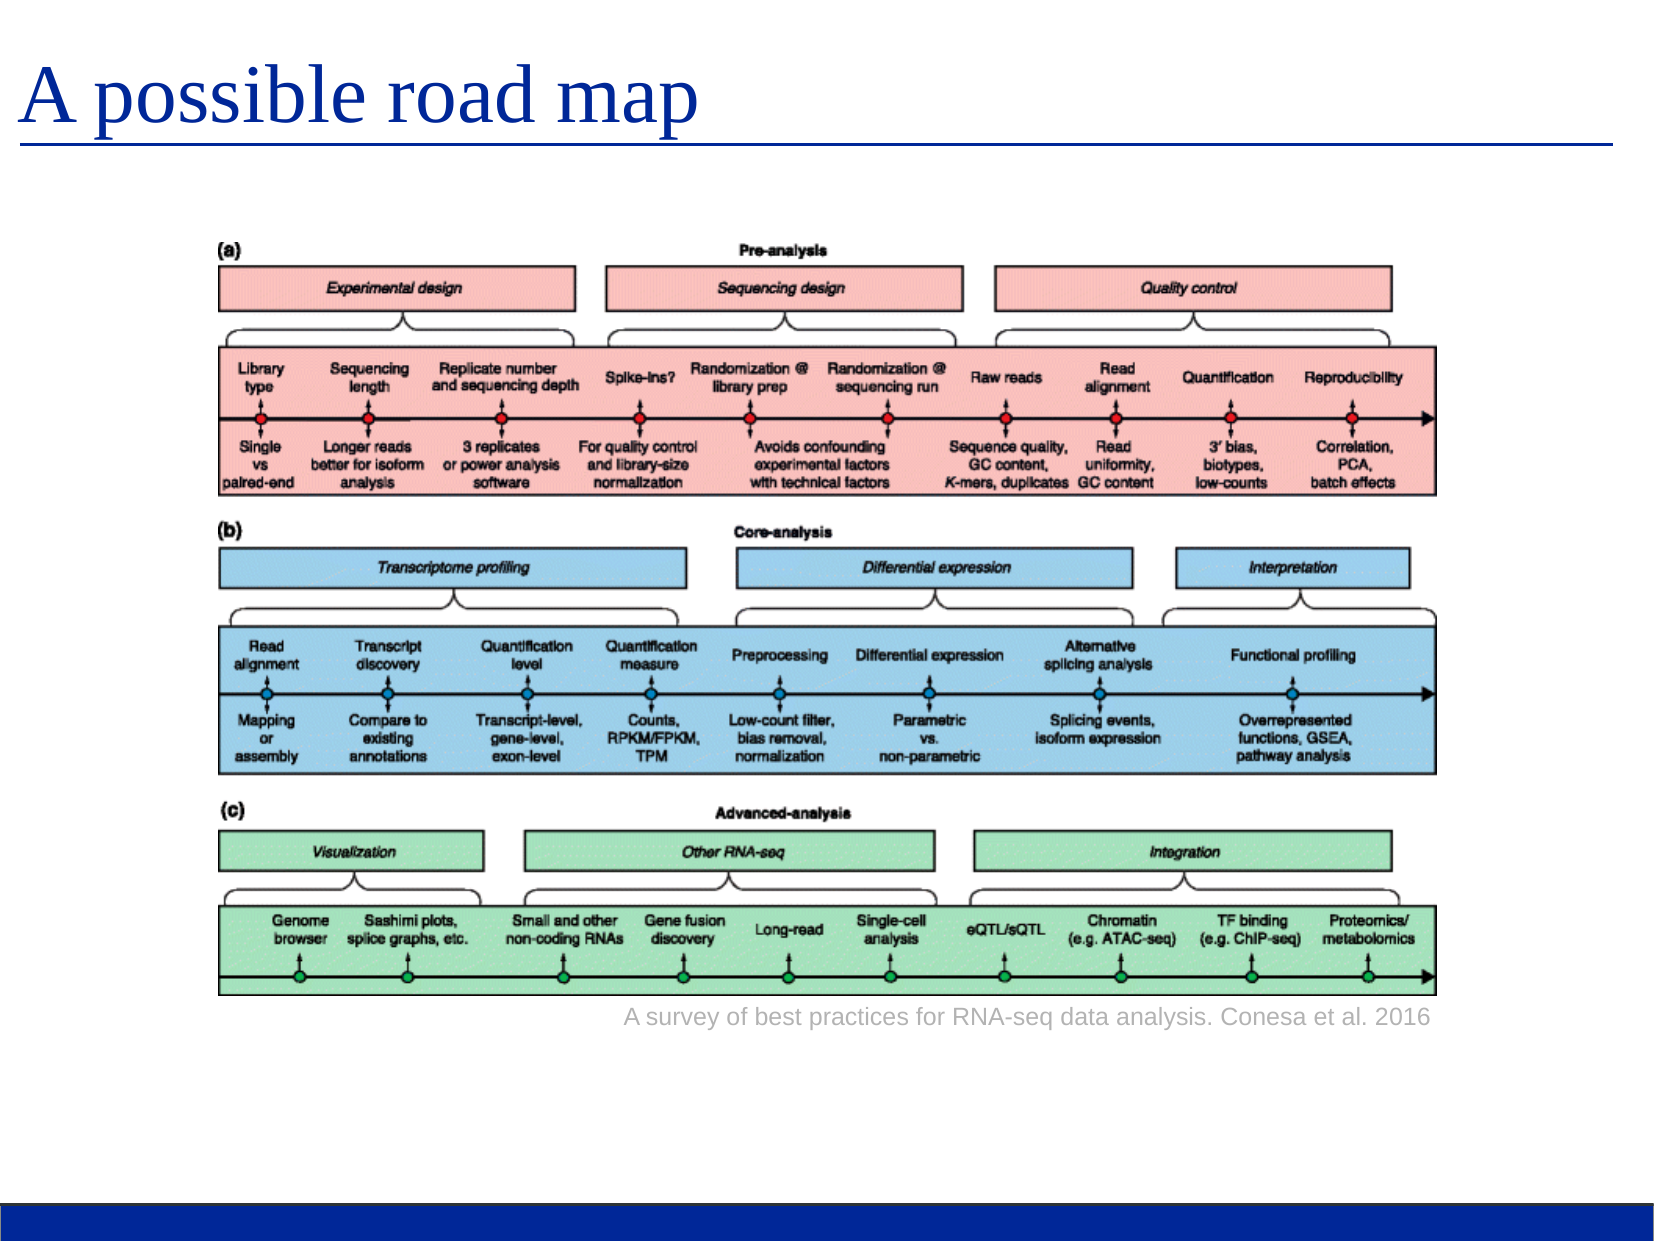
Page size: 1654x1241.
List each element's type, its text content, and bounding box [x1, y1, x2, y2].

title A possible road map [17, 0, 1589, 198]
text_box A survey of best practices for RNA-seq data analysis. Conesa et al. 2016 [609, 995, 1460, 1066]
picture [218, 242, 1437, 996]
